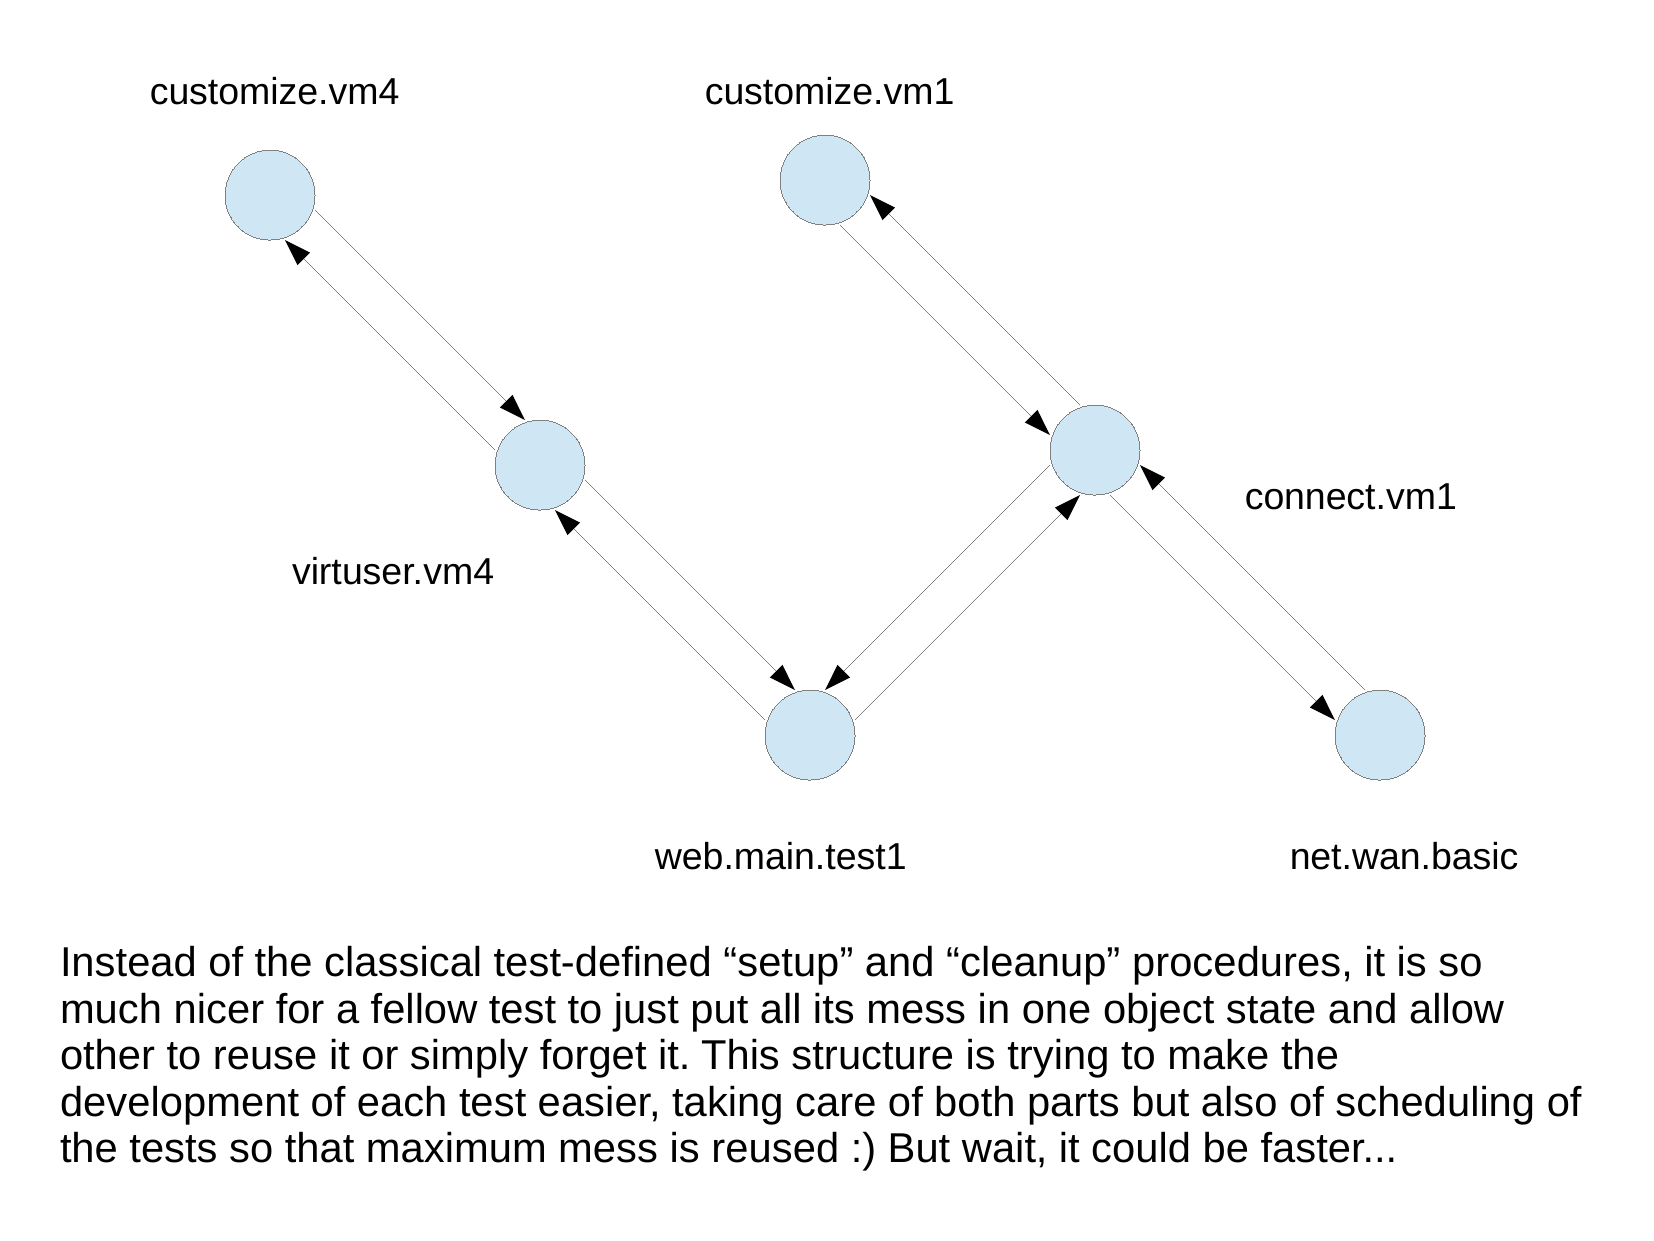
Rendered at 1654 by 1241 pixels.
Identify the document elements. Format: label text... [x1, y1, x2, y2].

text_box customize.vm4 [135, 63, 456, 121]
text_box [780, 135, 871, 226]
text_box [1050, 405, 1141, 496]
text_box virtuser.vm4 [277, 543, 541, 601]
text_box [1335, 690, 1426, 781]
text_box [225, 150, 316, 241]
text_box connect.vm1 [1230, 468, 1545, 526]
text_box [765, 690, 856, 781]
text_box web.main.test1 [640, 828, 958, 886]
text_box net.wan.basic [1275, 828, 1580, 886]
subtitle Instead of the classical test-defined “setup” and “cleanup” procedures, it is so much nicer for a fellow test to just put all its mess in one object state and allow other to reuse it or simply forget it. This structure is trying to make the development of each test easier, taking care of both parts but also of scheduling of the tests so that maximum mess is reused :) But wait, it could be faster... [60, 939, 1591, 1172]
text_box customize.vm1 [690, 63, 1011, 121]
text_box [495, 420, 586, 511]
